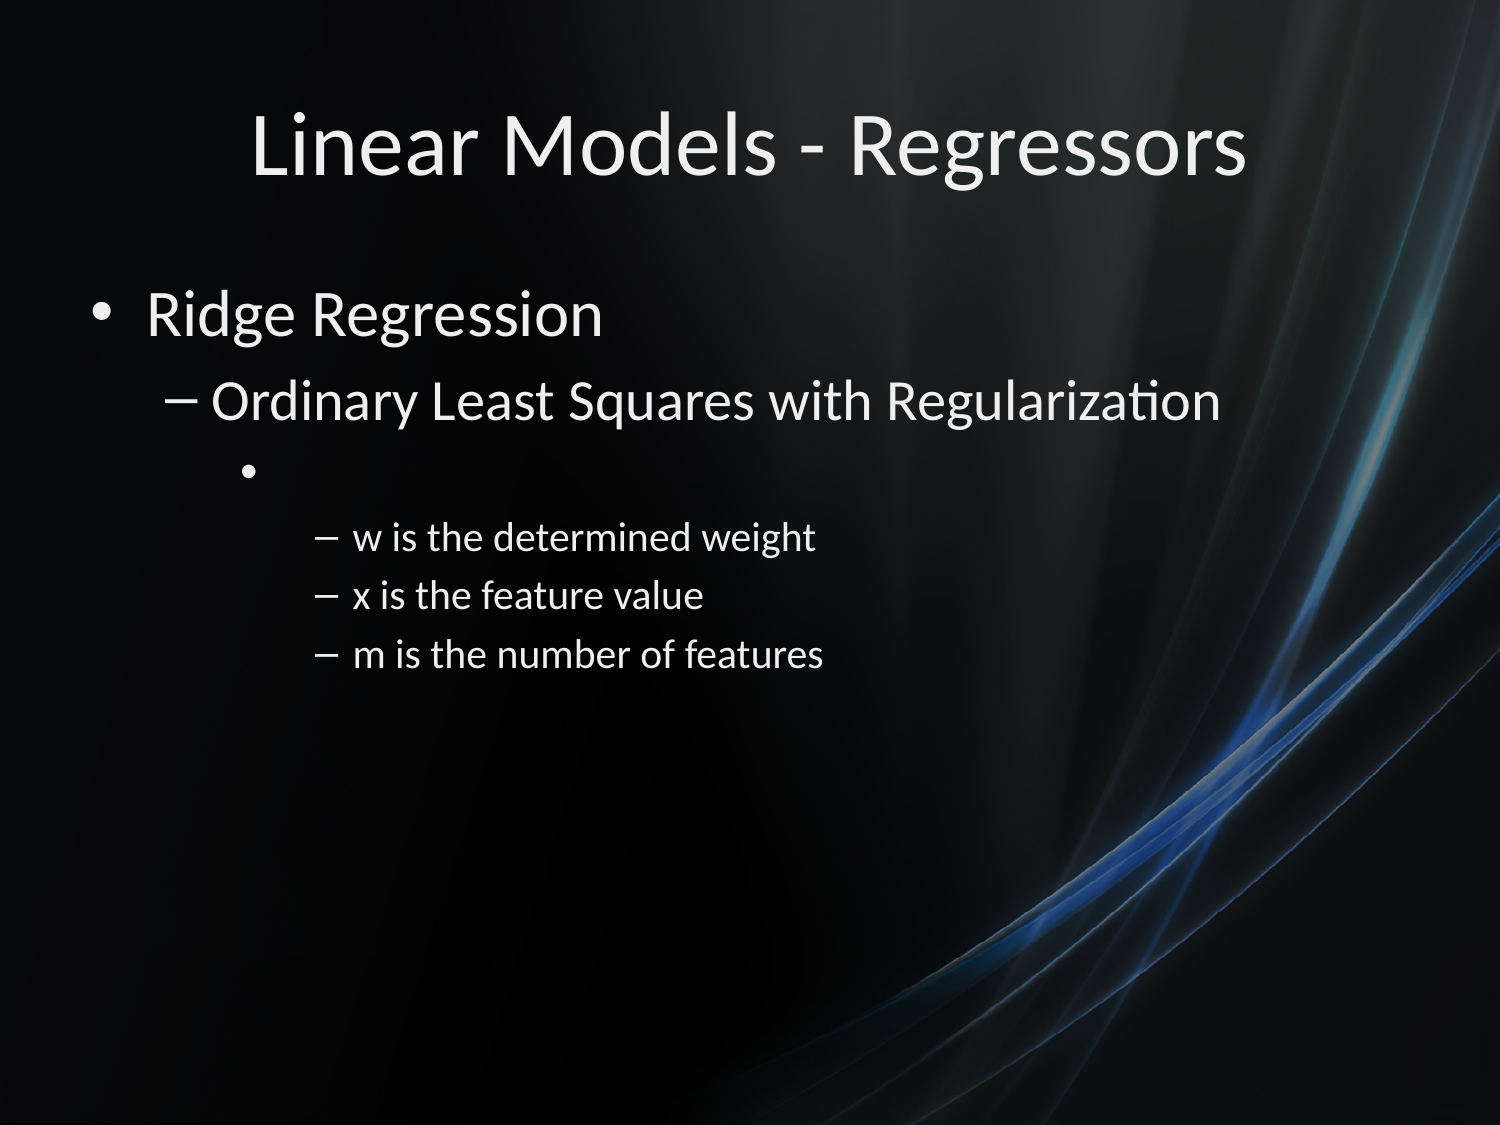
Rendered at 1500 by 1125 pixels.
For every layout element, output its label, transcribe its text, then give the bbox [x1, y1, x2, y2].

picture [0, 0, 1500, 1125]
title Linear Models - Regressors [75, 45, 1425, 233]
list Ridge Regression Ordinary Least Squares with Regularization w is the determined weight x is the feature value m is the number of features [75, 262, 1425, 1005]
